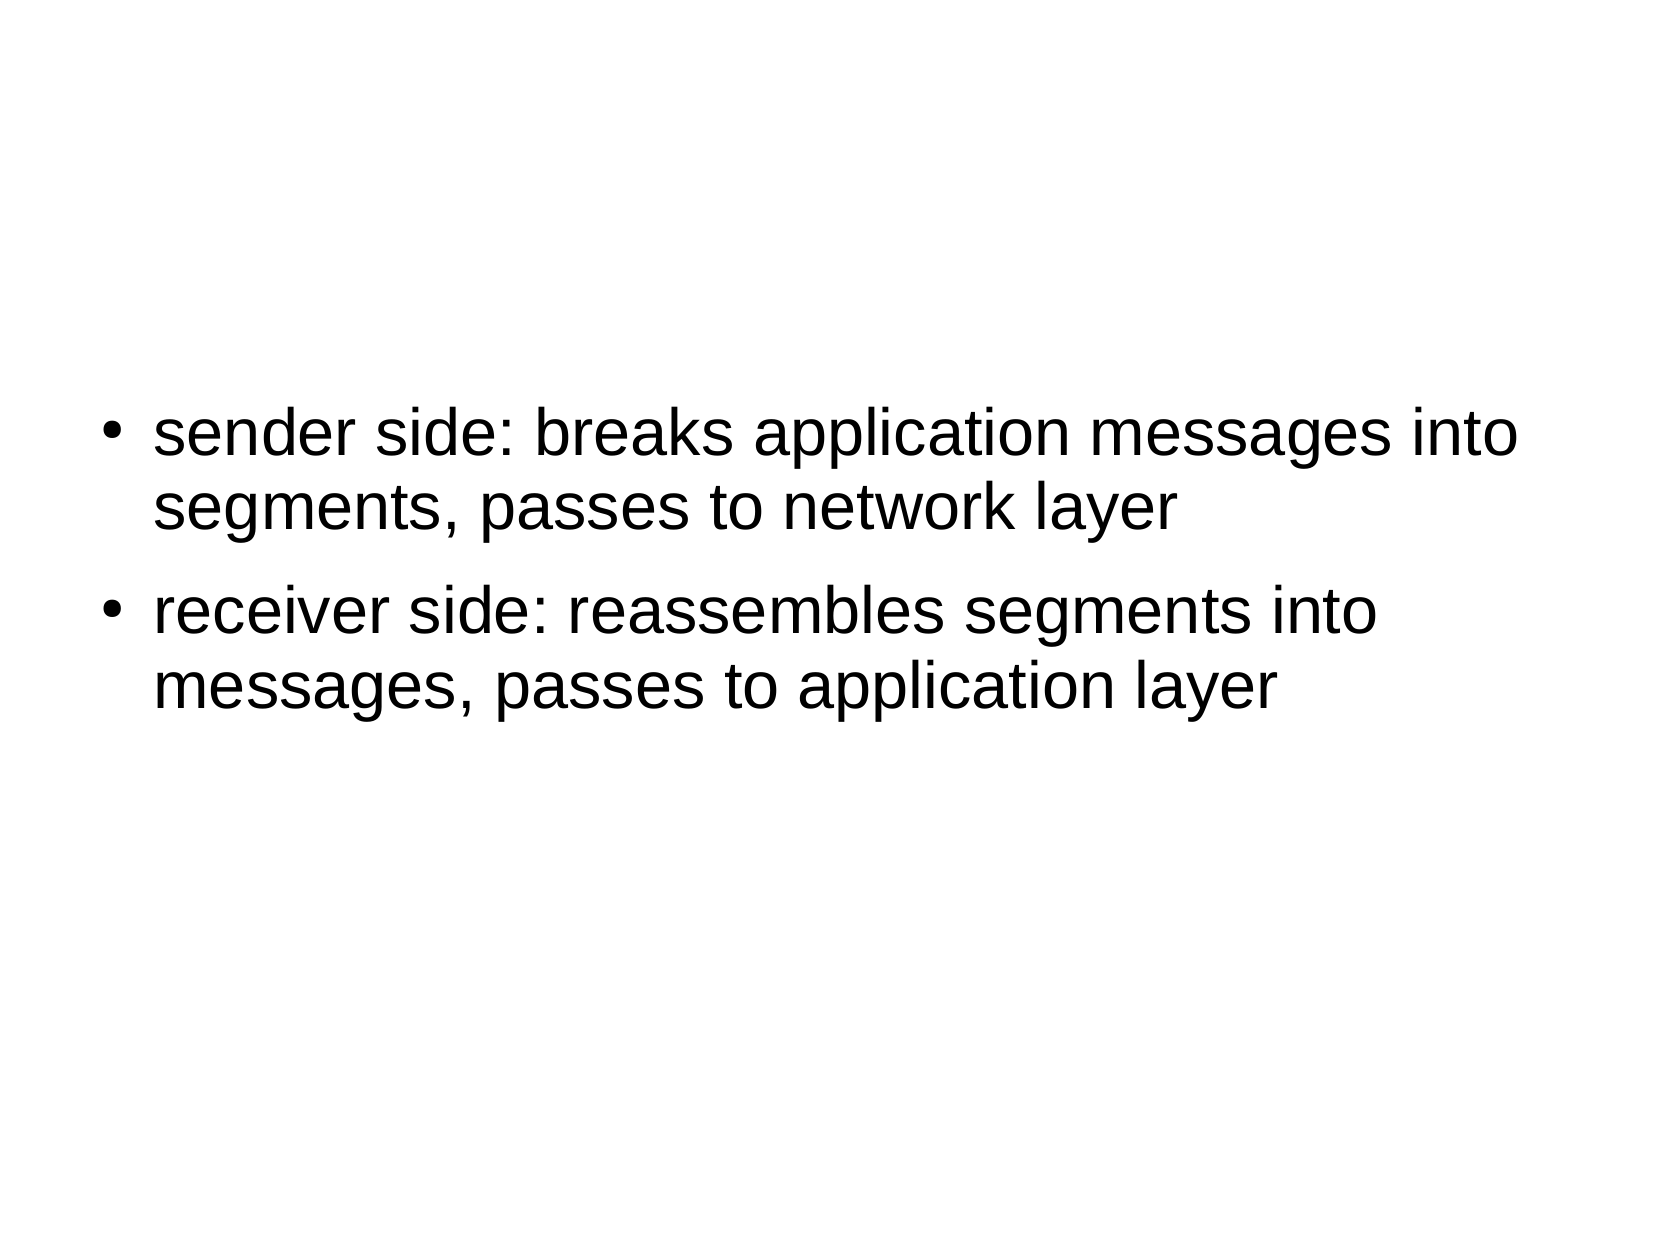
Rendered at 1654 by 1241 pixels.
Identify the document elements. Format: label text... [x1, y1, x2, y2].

list sender side: breaks application messages into segments, passes to network layer receiver side: reassembles segments into messages, passes to application layer [82, 290, 1571, 1010]
